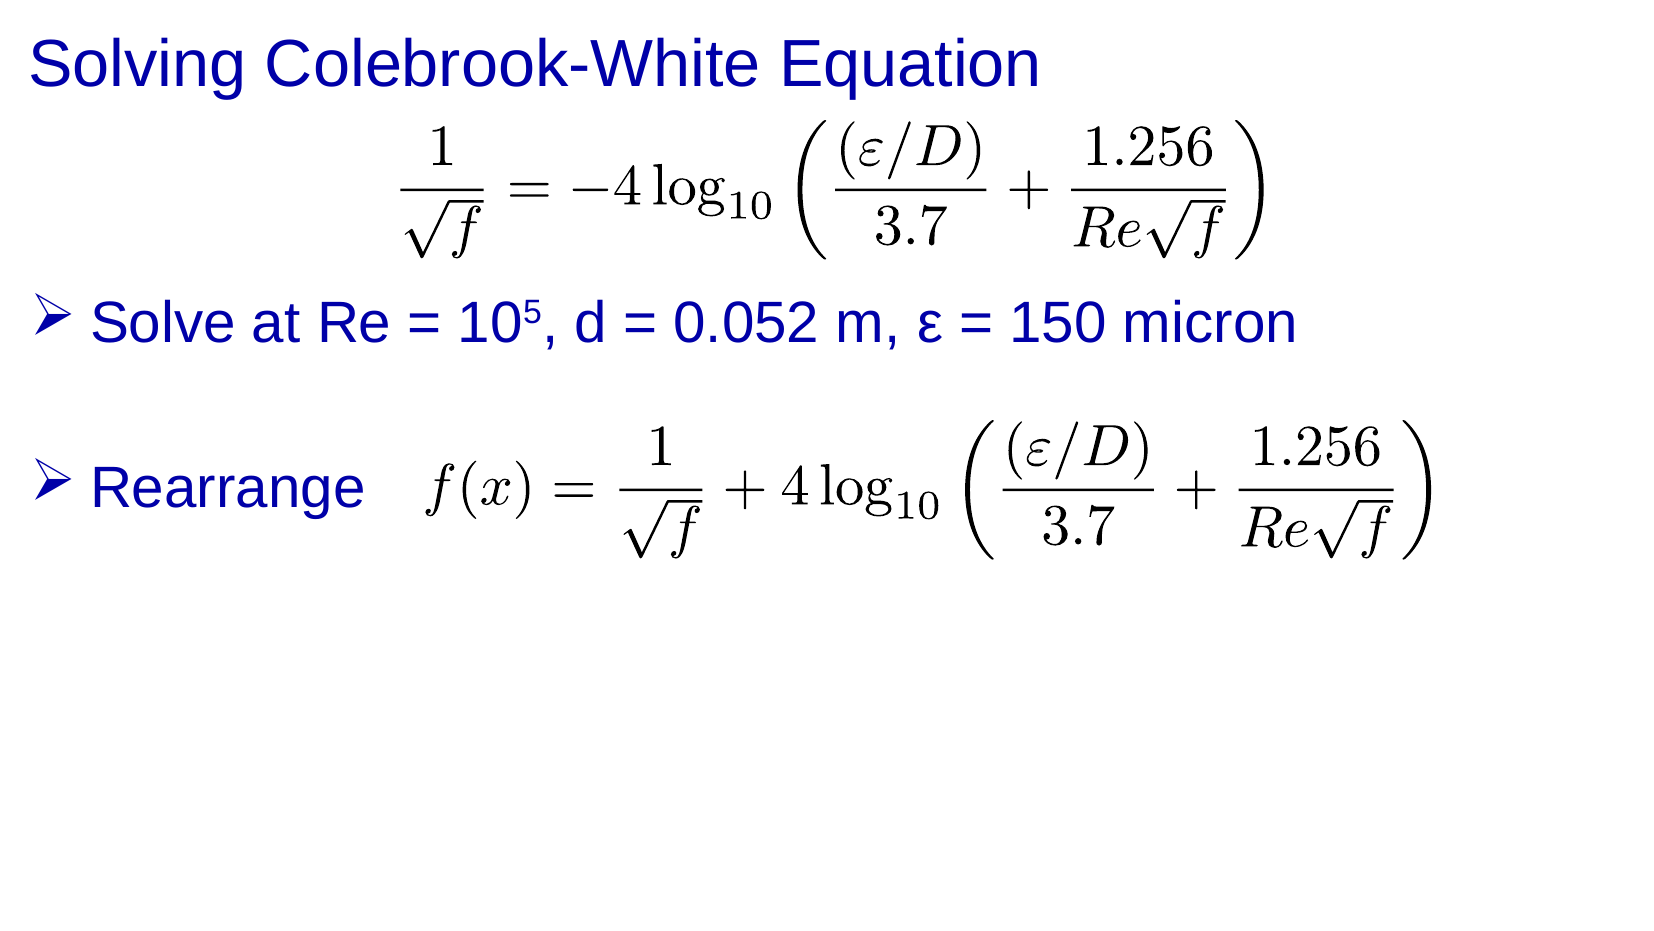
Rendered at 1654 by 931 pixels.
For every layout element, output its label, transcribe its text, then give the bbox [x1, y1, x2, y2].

list Solve at Re = 105, d = 0.052 m, ε = 150 micron Rearrange [30, 120, 1645, 916]
title Solving Colebrook-White Equation [28, 21, 1626, 106]
text_box [422, 420, 1444, 560]
text_box [400, 120, 1276, 260]
